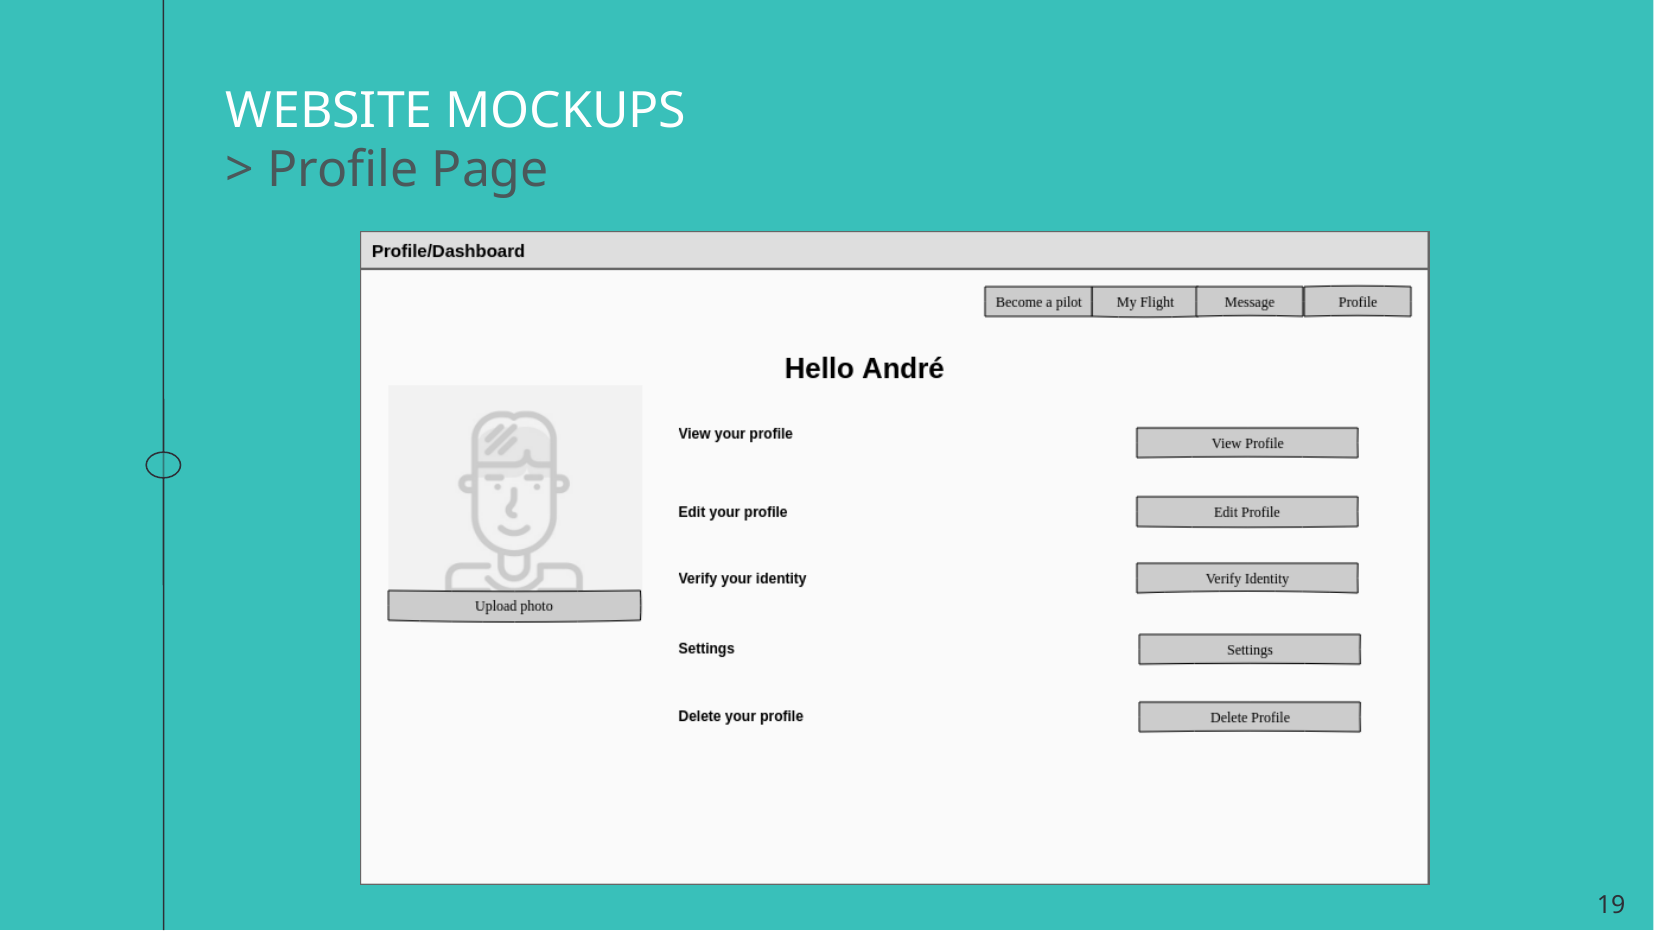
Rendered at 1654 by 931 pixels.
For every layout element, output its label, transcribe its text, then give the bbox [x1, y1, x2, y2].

picture [360, 231, 1430, 885]
title > Profile Page [210, 153, 1451, 212]
slide_number <numéro> [1541, 873, 1641, 931]
title WEBSITE MOCKUPS [210, 90, 1451, 153]
